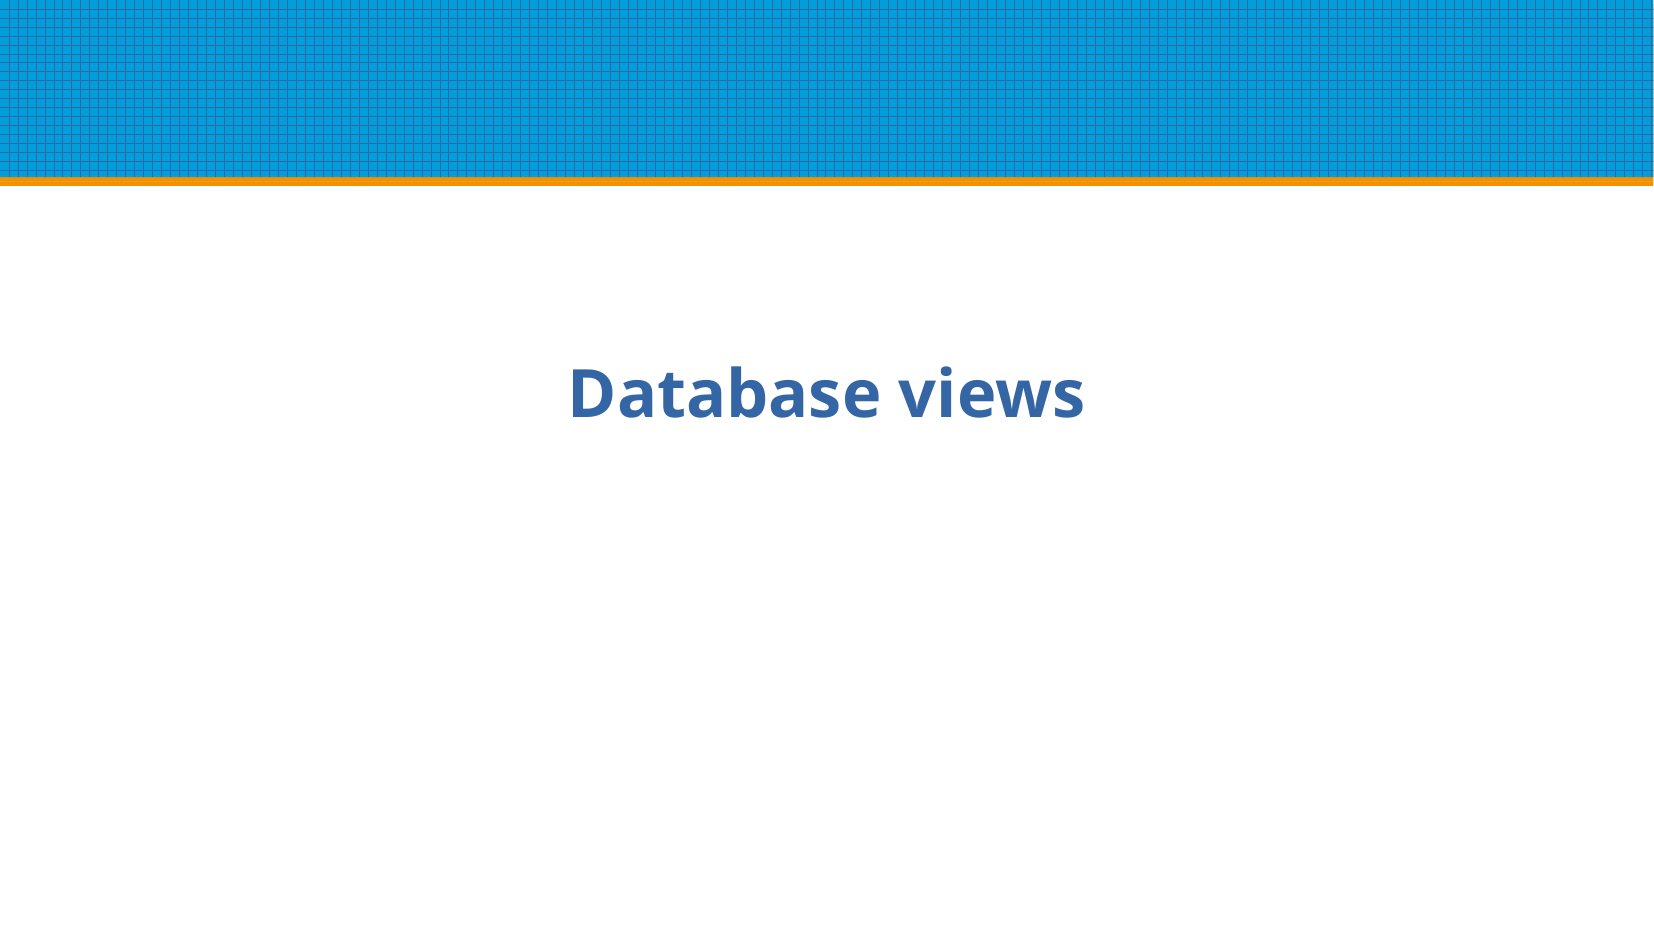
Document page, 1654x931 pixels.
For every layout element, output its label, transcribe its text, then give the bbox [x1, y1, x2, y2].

subtitle Database views [82, 14, 1571, 768]
